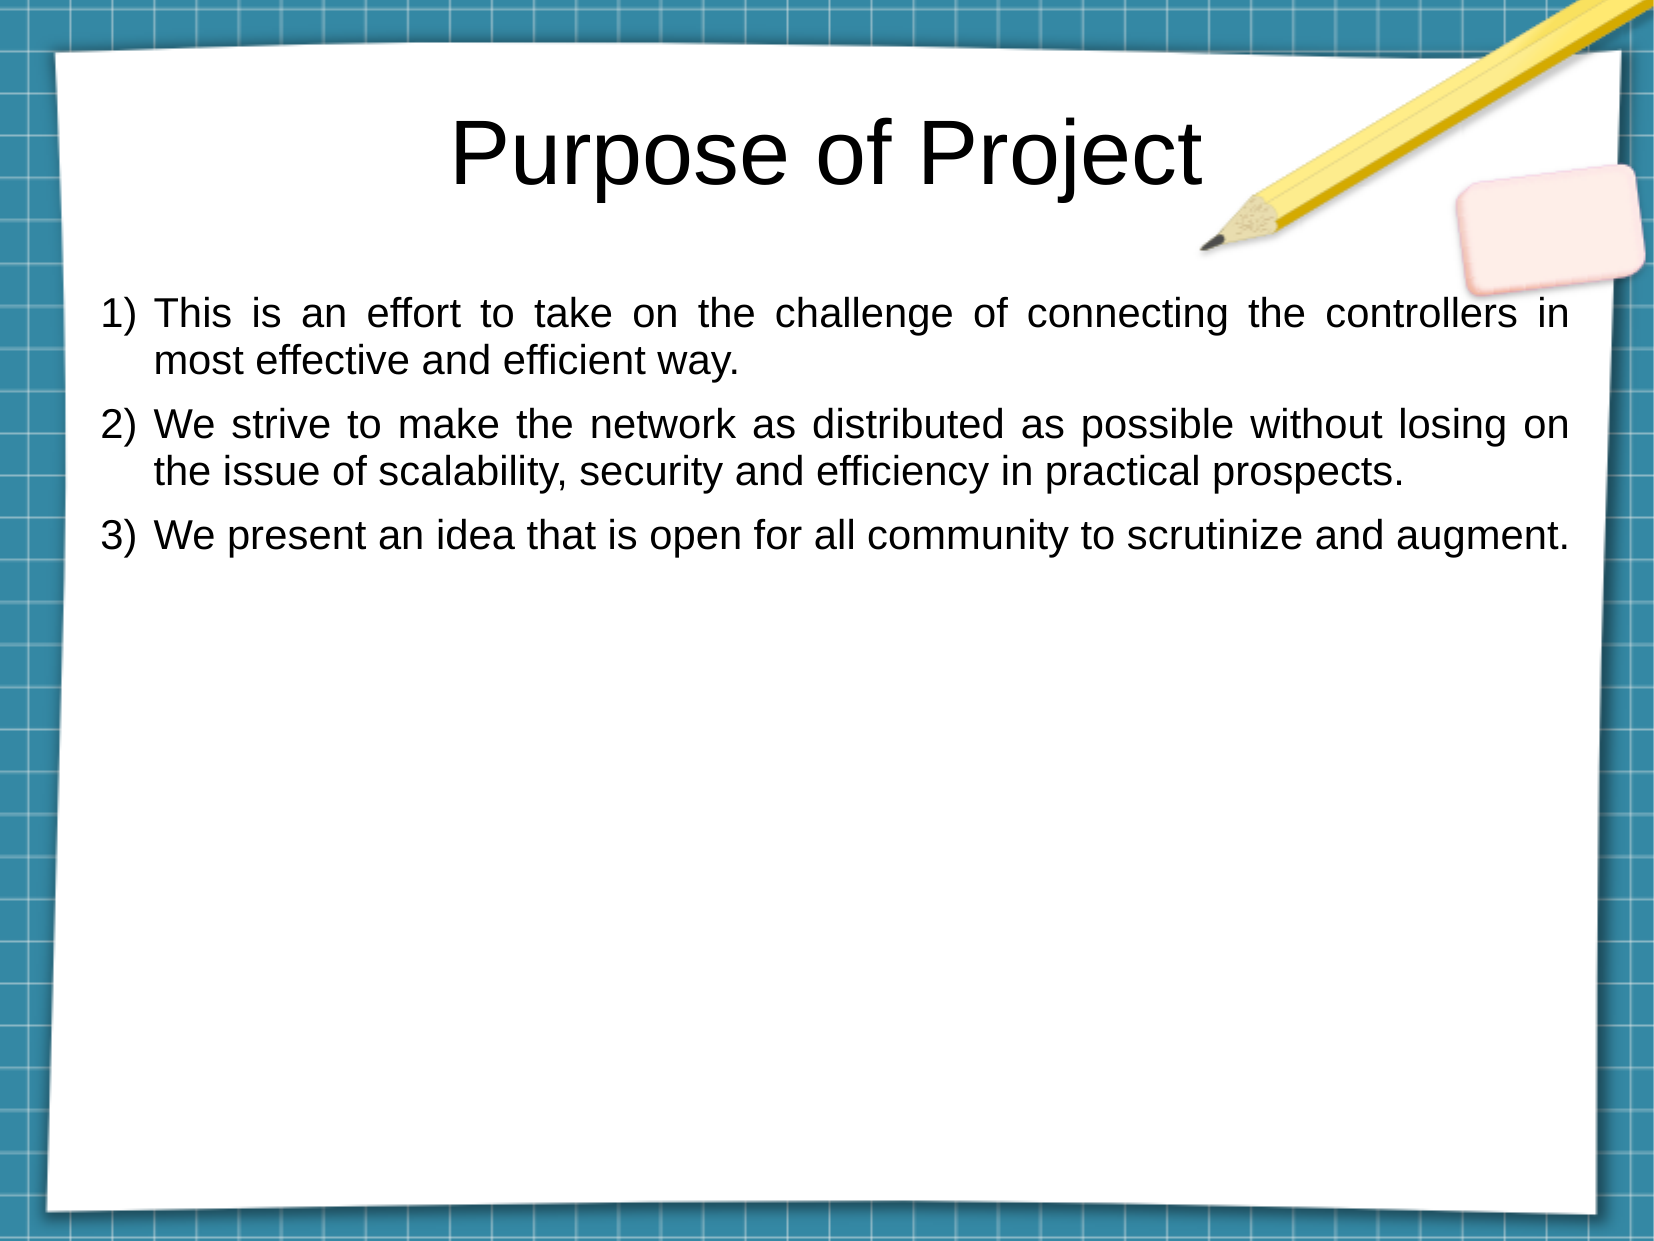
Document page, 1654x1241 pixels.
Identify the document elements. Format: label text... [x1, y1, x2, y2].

title Purpose of Project [82, 49, 1571, 257]
picture [0, 0, 1654, 1241]
list This is an effort to take on the challenge of connecting the controllers in most effective and efficient way. We strive to make the network as distributed as possible without losing on the issue of scalability, security and efficiency in practical prospects. We present an idea that is open for all community to scrutinize and augment. [82, 290, 1571, 1010]
